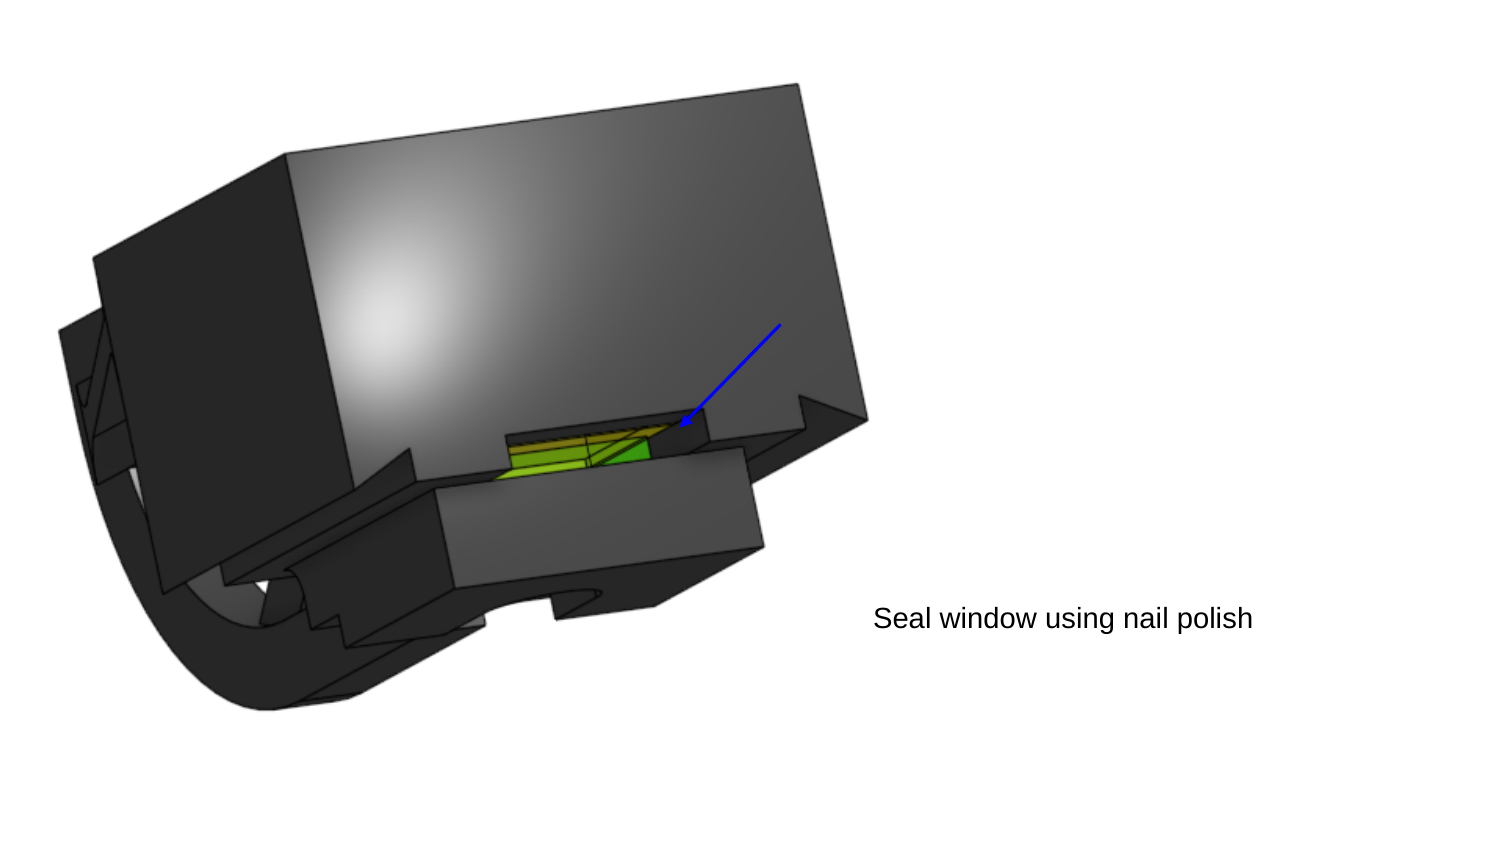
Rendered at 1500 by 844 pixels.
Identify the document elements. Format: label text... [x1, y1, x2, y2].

text_box Seal window using nail polish [858, 584, 1347, 650]
picture [24, 24, 927, 779]
